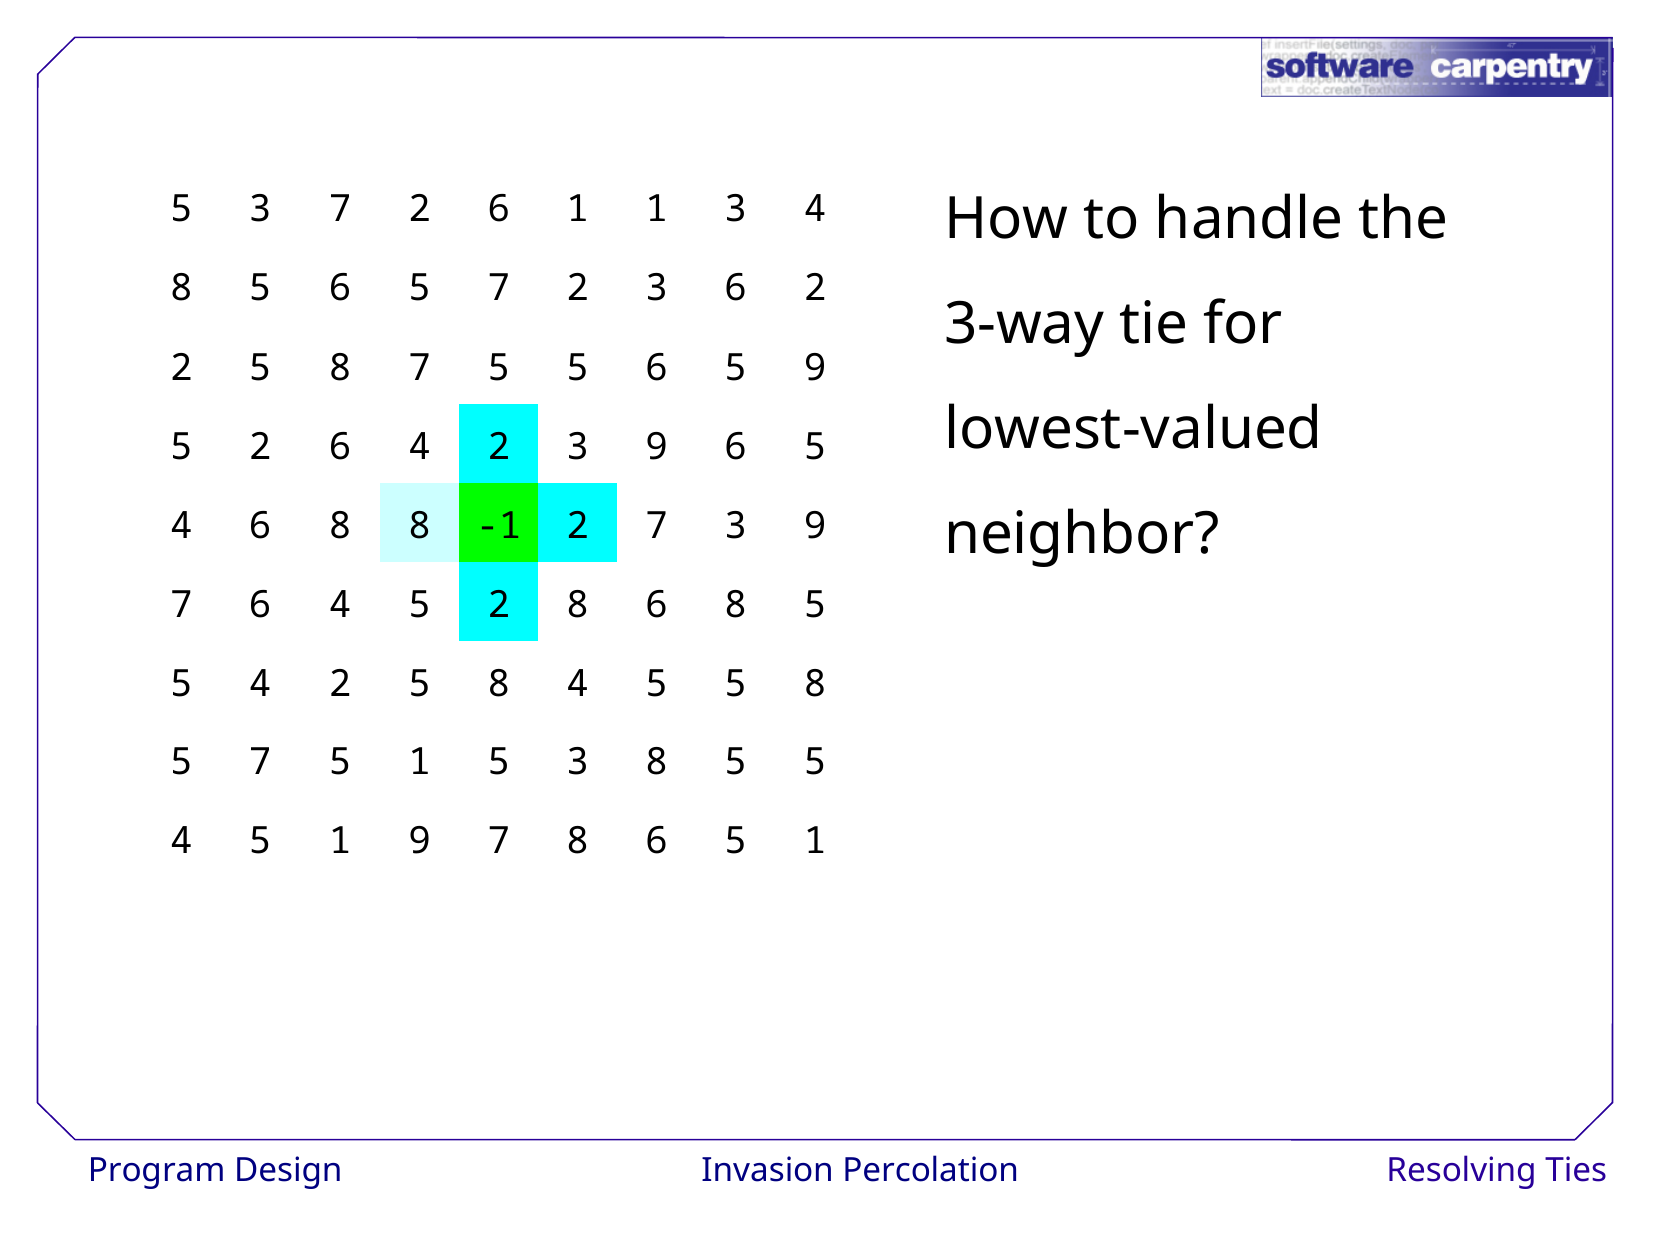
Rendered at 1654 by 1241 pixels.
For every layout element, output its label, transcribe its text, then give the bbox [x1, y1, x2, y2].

table_cell 8 [696, 562, 775, 641]
table_cell 5 [617, 641, 696, 720]
table_cell 7 [380, 326, 459, 404]
table_cell 8 [380, 483, 459, 562]
table_header 3 [221, 166, 300, 245]
table_cell 5 [300, 720, 380, 799]
table_cell 4 [380, 404, 459, 483]
table_cell 5 [380, 245, 459, 326]
table_cell 6 [221, 483, 300, 562]
table_cell 2 [221, 404, 300, 483]
table_cell 9 [617, 404, 696, 483]
table_header 3 [696, 166, 775, 245]
table_cell 3 [617, 245, 696, 326]
picture [1261, 39, 1613, 97]
table_cell 9 [775, 326, 855, 404]
table_cell 4 [142, 799, 221, 878]
table_cell 7 [221, 720, 300, 799]
table_cell 7 [617, 483, 696, 562]
table_cell 1 [380, 720, 459, 799]
table_cell 6 [617, 562, 696, 641]
table_cell 2 [459, 562, 538, 641]
table_cell 2 [300, 641, 380, 720]
table_cell 7 [142, 562, 221, 641]
table_cell 6 [696, 245, 775, 326]
table_header 1 [538, 166, 617, 245]
table_header 7 [300, 166, 380, 245]
table_cell 2 [459, 404, 538, 483]
table_header 2 [380, 166, 459, 245]
table_cell -1 [459, 483, 538, 562]
table_cell 4 [142, 483, 221, 562]
table_header 4 [775, 166, 855, 245]
table_cell 5 [221, 245, 300, 326]
table_cell 1 [775, 799, 855, 878]
table_cell 5 [696, 326, 775, 404]
table_cell 3 [696, 483, 775, 562]
table_cell 8 [300, 483, 380, 562]
table_cell 4 [300, 562, 380, 641]
table_cell 5 [775, 404, 855, 483]
table_cell 9 [380, 799, 459, 878]
table_cell 5 [775, 720, 855, 799]
table_cell 5 [142, 641, 221, 720]
table_header 6 [459, 166, 538, 245]
table_cell 8 [617, 720, 696, 799]
table_cell 6 [300, 404, 380, 483]
table_cell 4 [221, 641, 300, 720]
table_cell 4 [538, 641, 617, 720]
table_cell 8 [538, 562, 617, 641]
table_cell 5 [696, 799, 775, 878]
table_cell 2 [142, 326, 221, 404]
table_cell 5 [221, 799, 300, 878]
table_cell 6 [221, 562, 300, 641]
text_box How to handle the 3-way tie for lowest-valued neighbor? [929, 137, 1464, 574]
table_cell 5 [696, 720, 775, 799]
table_cell 9 [775, 483, 855, 562]
table_cell 5 [380, 641, 459, 720]
table_cell 5 [459, 326, 538, 404]
table_header 1 [617, 166, 696, 245]
table_cell 3 [538, 404, 617, 483]
table_cell 6 [617, 326, 696, 404]
table_header 5 [142, 166, 221, 245]
table_cell 7 [459, 799, 538, 878]
table_cell 8 [459, 641, 538, 720]
table_cell 5 [142, 720, 221, 799]
table_cell 8 [300, 326, 380, 404]
table_cell 7 [459, 245, 538, 326]
table_cell 5 [380, 562, 459, 641]
table_cell 5 [775, 562, 855, 641]
table_cell 6 [696, 404, 775, 483]
table_cell 5 [459, 720, 538, 799]
table_cell 6 [300, 245, 380, 326]
table_cell 8 [538, 799, 617, 878]
table_cell 2 [775, 245, 855, 326]
table_cell 6 [617, 799, 696, 878]
table_cell 5 [538, 326, 617, 404]
table_cell 8 [775, 641, 855, 720]
table_cell 5 [142, 404, 221, 483]
table_cell 1 [300, 799, 380, 878]
table_cell 5 [696, 641, 775, 720]
table_cell 5 [221, 326, 300, 404]
table_cell 2 [538, 245, 617, 326]
table_cell 3 [538, 720, 617, 799]
table_cell 2 [538, 483, 617, 562]
table_cell 8 [142, 245, 221, 326]
